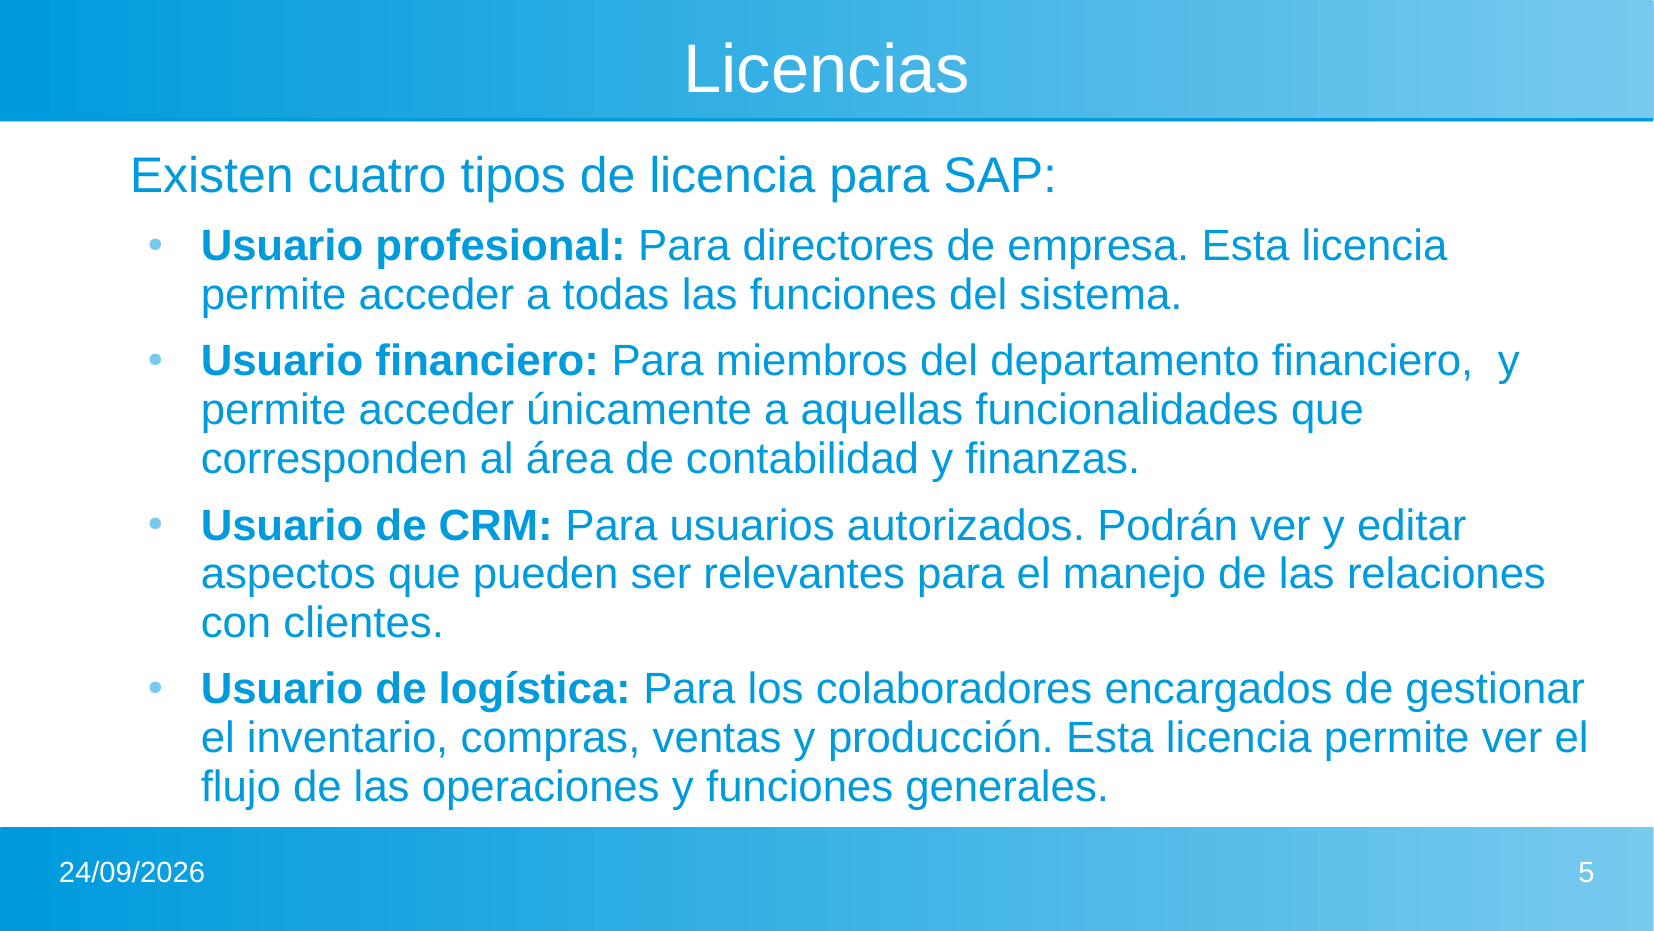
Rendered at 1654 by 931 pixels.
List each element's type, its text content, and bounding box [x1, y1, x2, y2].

title Licencias [59, 29, 1595, 108]
list Existen cuatro tipos de licencia para SAP: Usuario profesional: Para directores de empresa. Esta licencia permite acceder a todas las funciones del sistema. Usuario financiero: Para miembros del departamento financiero, y permite acceder únicamente a aquellas funcionalidades que corresponden al área de contabilidad y finanzas. Usuario de CRM: Para usuarios autorizados. Podrán ver y editar aspectos que pueden ser relevantes para el manejo de las relaciones con clientes. Usuario de logística: Para los colaboradores encargados de gestionar el inventario, compras, ventas y producción. Esta licencia permite ver el flujo de las operaciones y funciones generales. [59, 147, 1595, 739]
